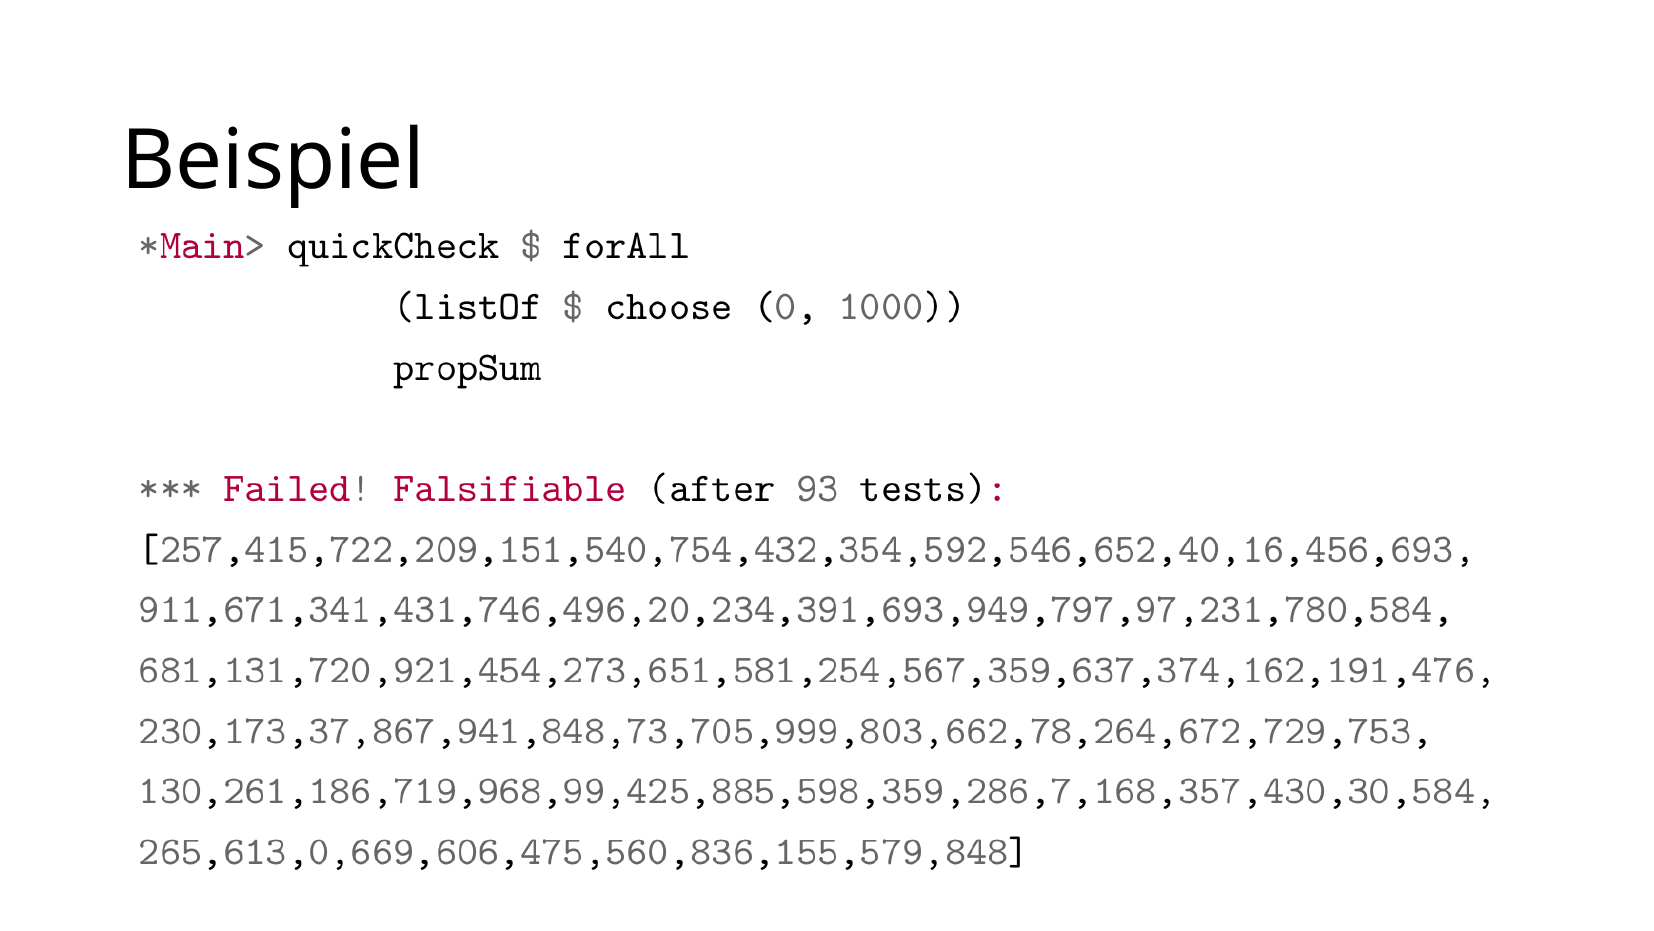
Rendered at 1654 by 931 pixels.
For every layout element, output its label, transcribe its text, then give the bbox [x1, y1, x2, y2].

picture [124, 226, 1506, 880]
text_box Beispiel [107, 92, 1536, 380]
